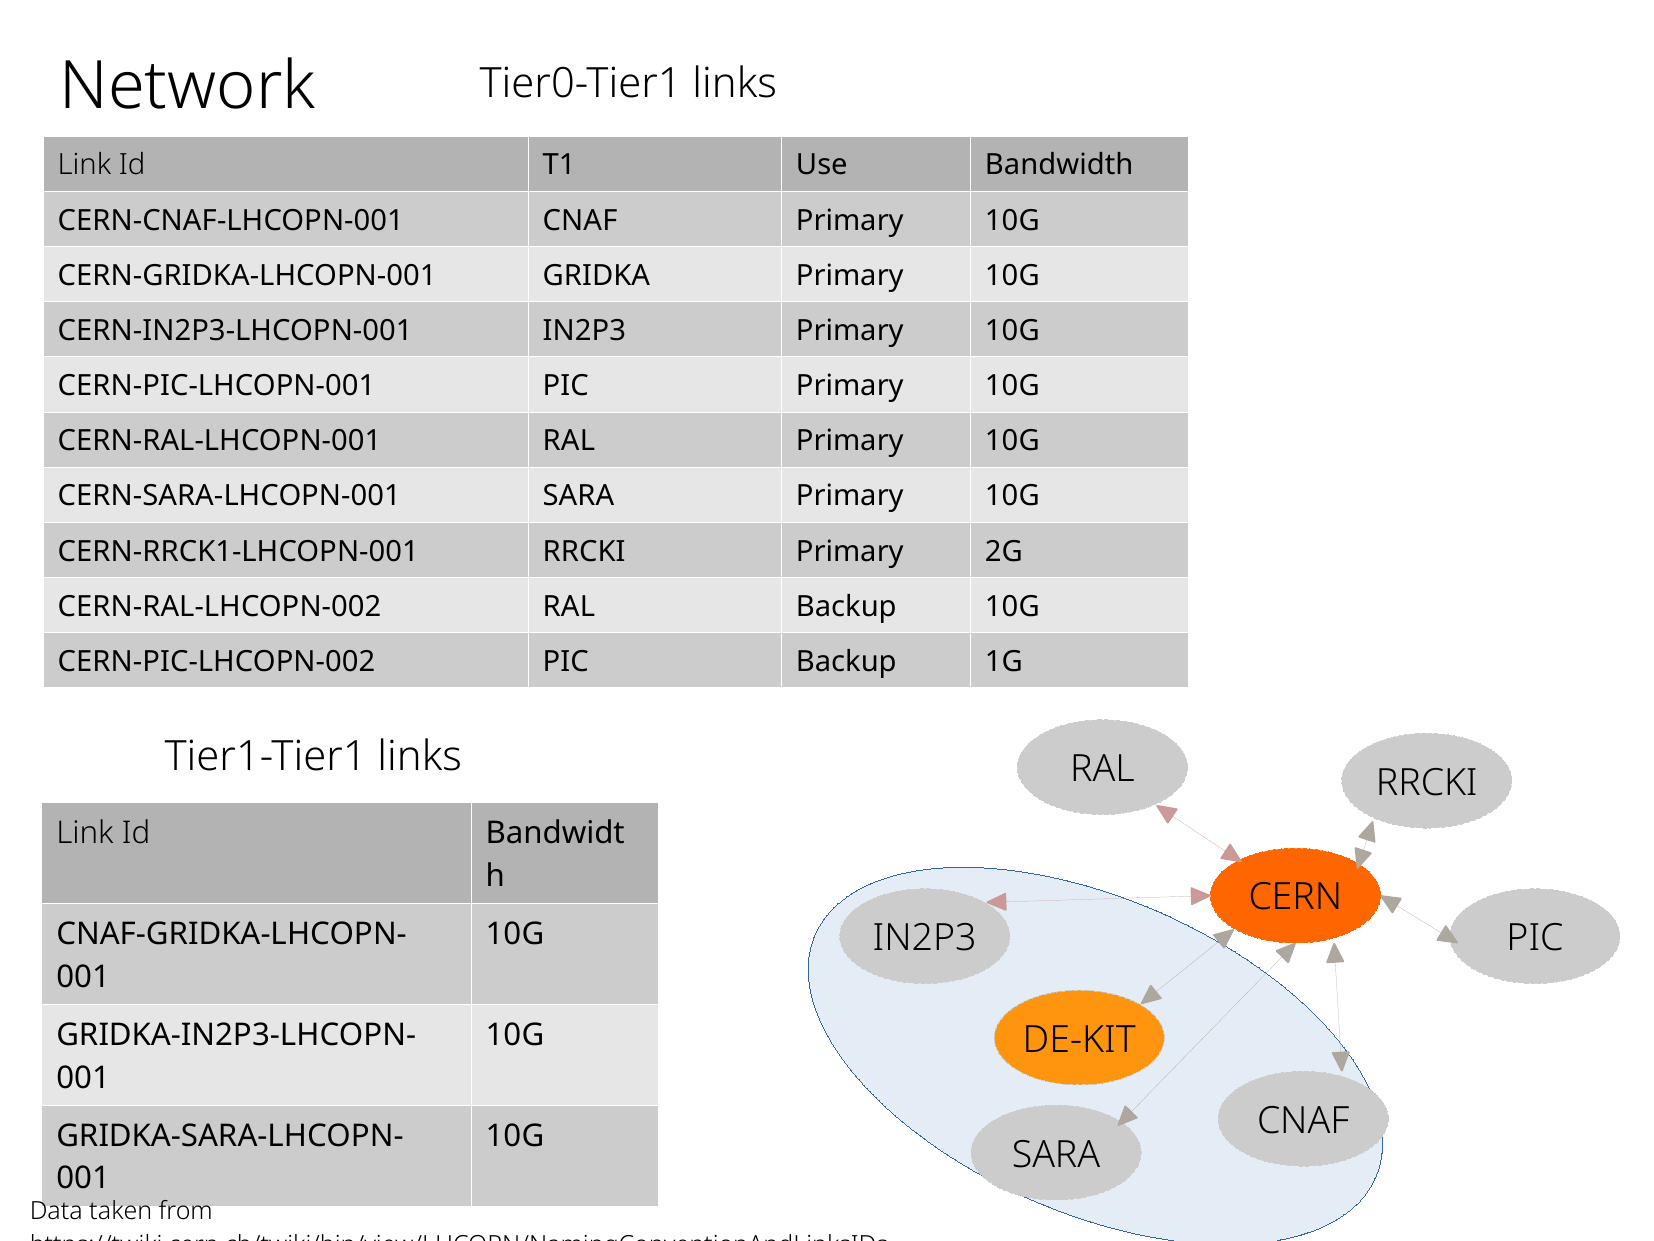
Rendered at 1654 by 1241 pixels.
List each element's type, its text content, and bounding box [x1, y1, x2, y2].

table_header Link Id [42, 803, 471, 903]
table_cell GRIDKA [529, 247, 781, 301]
text_box Tier1-Tier1 links [149, 718, 495, 785]
table_cell 1G [971, 633, 1188, 687]
table_cell Backup [782, 578, 970, 632]
text_box Tier0-Tier1 links [464, 44, 795, 112]
table_cell 10G [971, 192, 1188, 246]
table_cell CERN-RAL-LHCOPN-002 [44, 578, 528, 632]
table_header Use [782, 137, 970, 191]
text_box [808, 867, 1383, 1241]
table_cell 10G [971, 247, 1188, 301]
table_cell Primary [782, 357, 970, 412]
text_box SARA [971, 1105, 1142, 1198]
text_box Data taken from https://twiki.cern.ch/twiki/bin/view/LHCOPN/NamingConventionAndLinksIDs [15, 1185, 1081, 1231]
table_cell 10G [971, 578, 1188, 632]
text_box IN2P3 [839, 888, 1010, 984]
table_cell Primary [782, 247, 970, 301]
table_cell CNAF [529, 192, 781, 246]
table_header Bandwidth [971, 137, 1188, 191]
table_cell Primary [782, 413, 970, 467]
table_cell CERN-SARA-LHCOPN-001 [44, 468, 528, 522]
table_cell 10G [971, 413, 1188, 467]
table_cell 10G [971, 302, 1188, 356]
table_cell RAL [529, 578, 781, 632]
text_box CNAF [1218, 1071, 1389, 1167]
table_cell CERN-CNAF-LHCOPN-001 [44, 192, 528, 246]
table_cell CERN-IN2P3-LHCOPN-001 [44, 302, 528, 356]
table_cell 2G [971, 523, 1188, 577]
text_box RRCKI [1341, 733, 1512, 829]
table_cell CERN-PIC-LHCOPN-002 [44, 633, 528, 687]
table_cell Primary [782, 302, 970, 356]
table_cell 10G [472, 1106, 658, 1185]
table_cell PIC [529, 357, 781, 412]
table_cell GRIDKA-SARA-LHCOPN-001 [42, 1106, 471, 1185]
table_cell PIC [529, 633, 781, 687]
text_box CERN [1210, 848, 1381, 943]
table_header Bandwidth [472, 803, 658, 903]
table_cell IN2P3 [529, 302, 781, 356]
table_cell RAL [529, 413, 781, 467]
table_cell Primary [782, 468, 970, 522]
table_cell CERN-RAL-LHCOPN-001 [44, 413, 528, 467]
table_cell 10G [472, 1005, 658, 1105]
table_cell CERN-PIC-LHCOPN-001 [44, 357, 528, 412]
table_cell RRCKI [529, 523, 781, 577]
table_cell CNAF-GRIDKA-LHCOPN-001 [42, 904, 471, 1004]
table_cell Primary [782, 523, 970, 577]
table_cell CERN-GRIDKA-LHCOPN-001 [44, 247, 528, 301]
table_cell 10G [971, 357, 1188, 412]
table_cell Backup [782, 633, 970, 687]
table_header T1 [529, 137, 781, 191]
text_box DE-KIT [994, 990, 1165, 1085]
text_box Network [44, 29, 1530, 128]
table_cell GRIDKA-IN2P3-LHCOPN-001 [42, 1005, 471, 1105]
table_cell Primary [782, 192, 970, 246]
text_box RAL [1017, 719, 1188, 815]
table_header Link Id [44, 137, 528, 191]
table_cell 10G [971, 468, 1188, 522]
table_cell 10G [472, 904, 658, 1004]
table_cell CERN-RRCK1-LHCOPN-001 [44, 523, 528, 577]
text_box PIC [1449, 888, 1620, 984]
table_cell SARA [529, 468, 781, 522]
